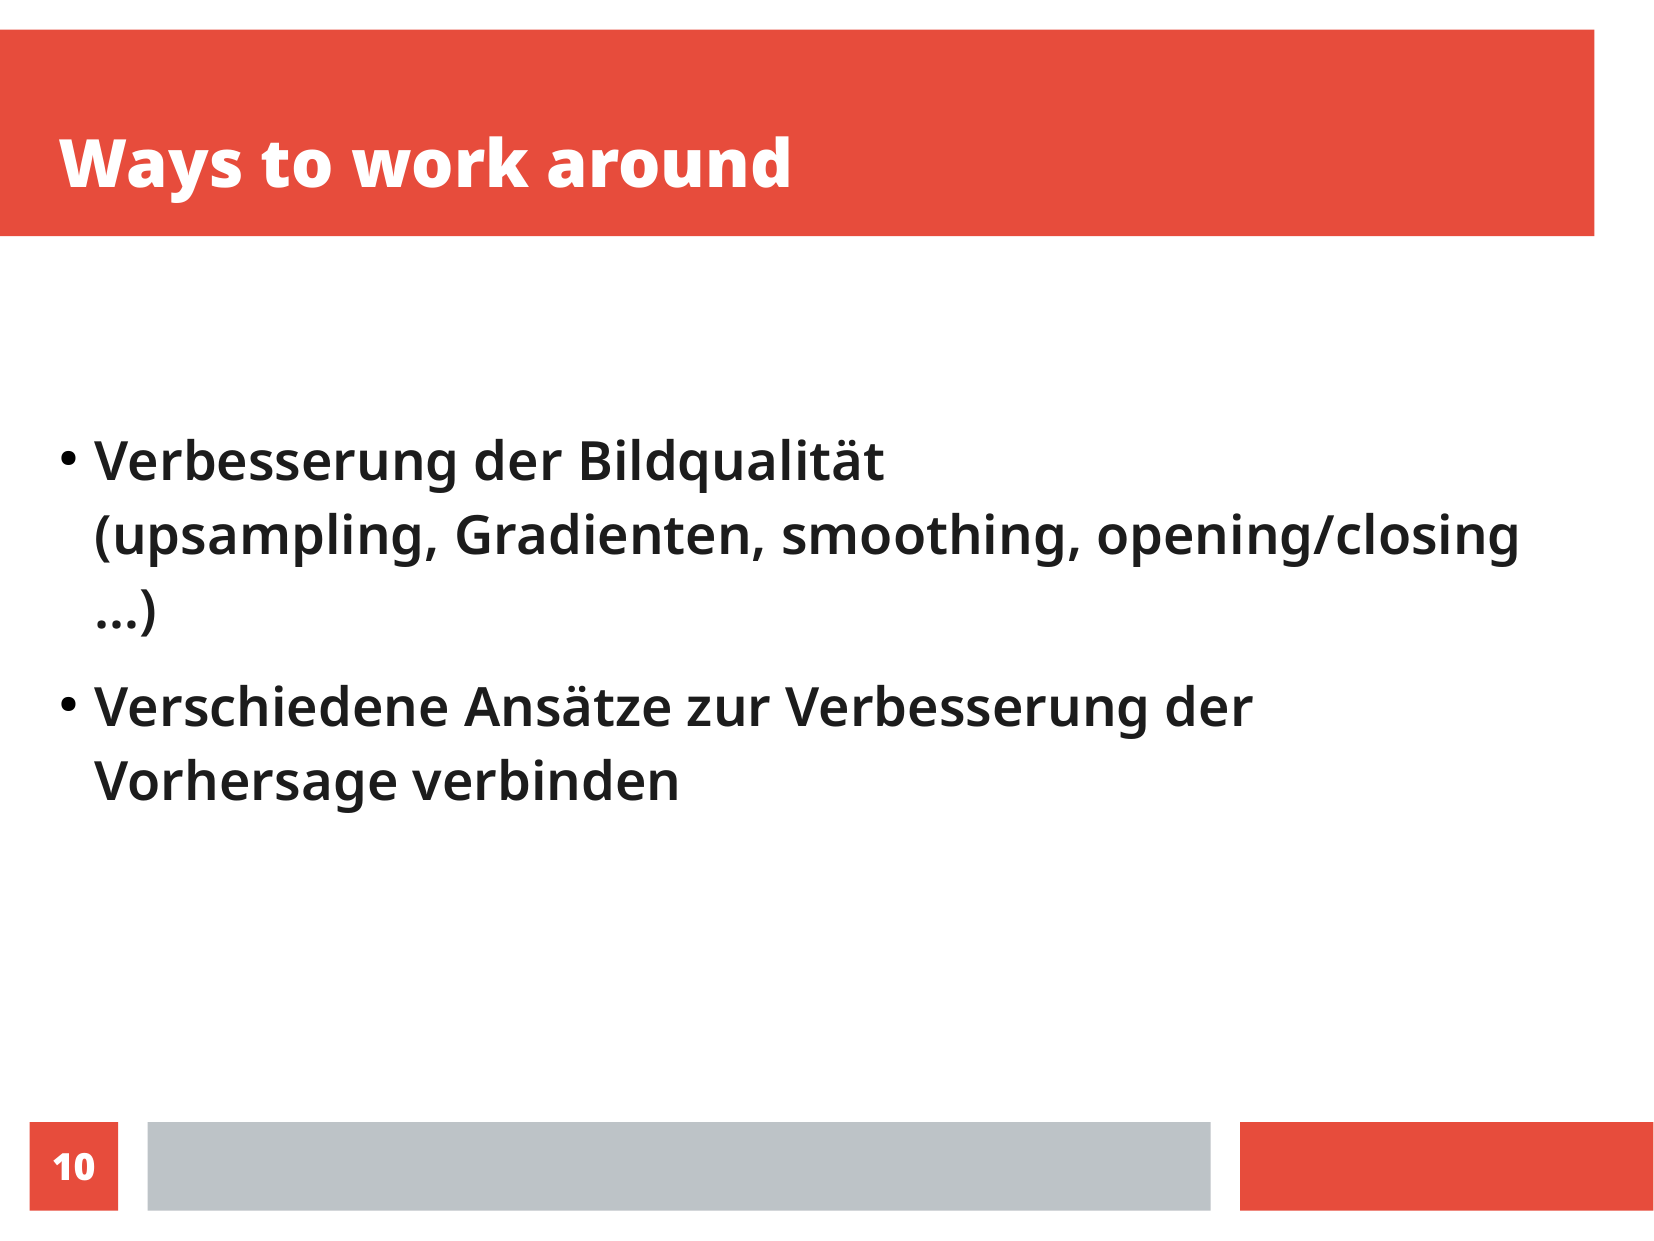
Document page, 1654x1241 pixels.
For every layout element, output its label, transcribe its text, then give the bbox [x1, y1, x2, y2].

title Ways to work around [59, 59, 1595, 207]
list Verbesserung der Bildqualität (upsampling, Gradienten, smoothing, opening/closing …) Verschiedene Ansätze zur Verbesserung der Vorhersage verbinden [59, 324, 1565, 1093]
